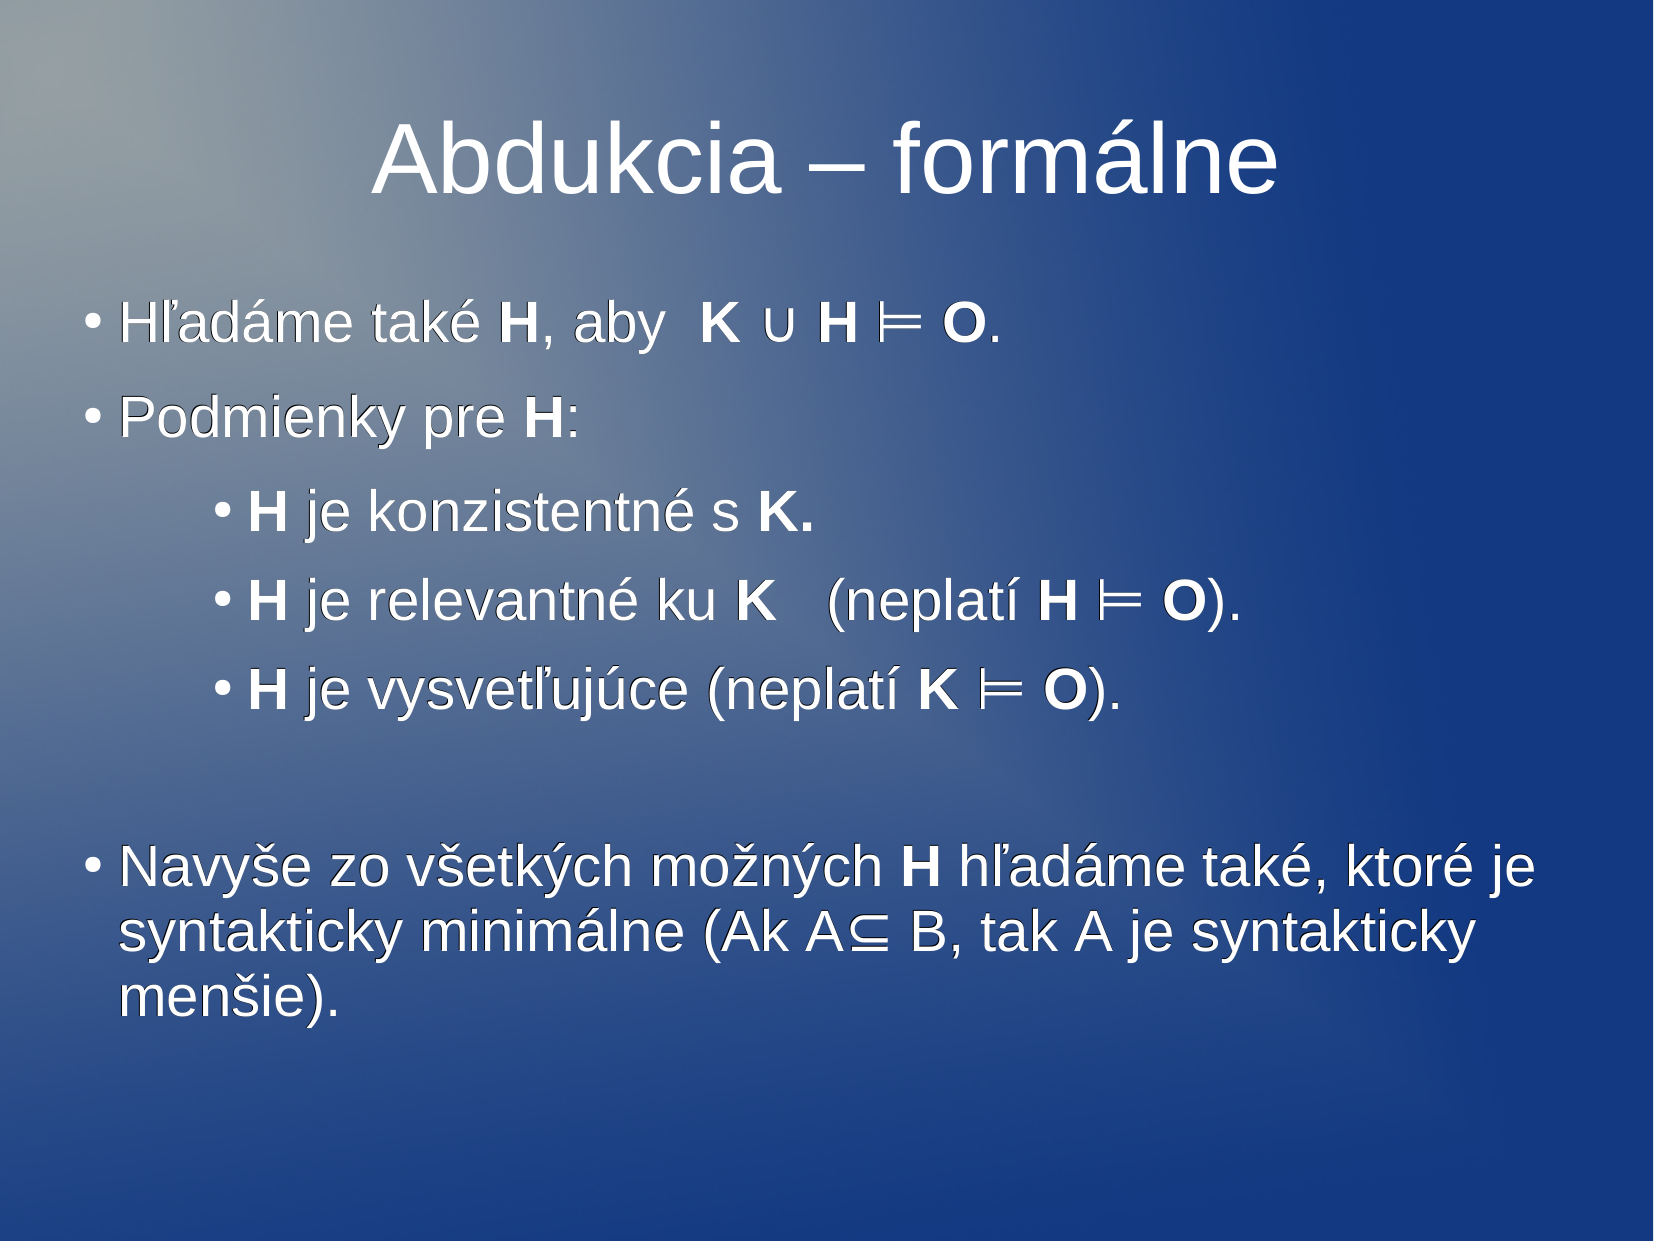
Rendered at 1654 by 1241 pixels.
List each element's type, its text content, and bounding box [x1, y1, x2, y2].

list Hľadáme také H, aby K ∪ H ⊨ O. Podmienky pre H: H je konzistentné s K. H je relevantné ku K (neplatí H ⊨ O). H je vysvetľujúce (neplatí K ⊨ O). Navyše zo všetkých možných H hľadáme také, ktoré je syntakticky minimálne (Ak A⊆ B, tak A je syntakticky menšie). [82, 290, 1571, 1109]
title Abdukcia – formálne [82, 55, 1571, 263]
picture [0, 0, 1654, 1241]
